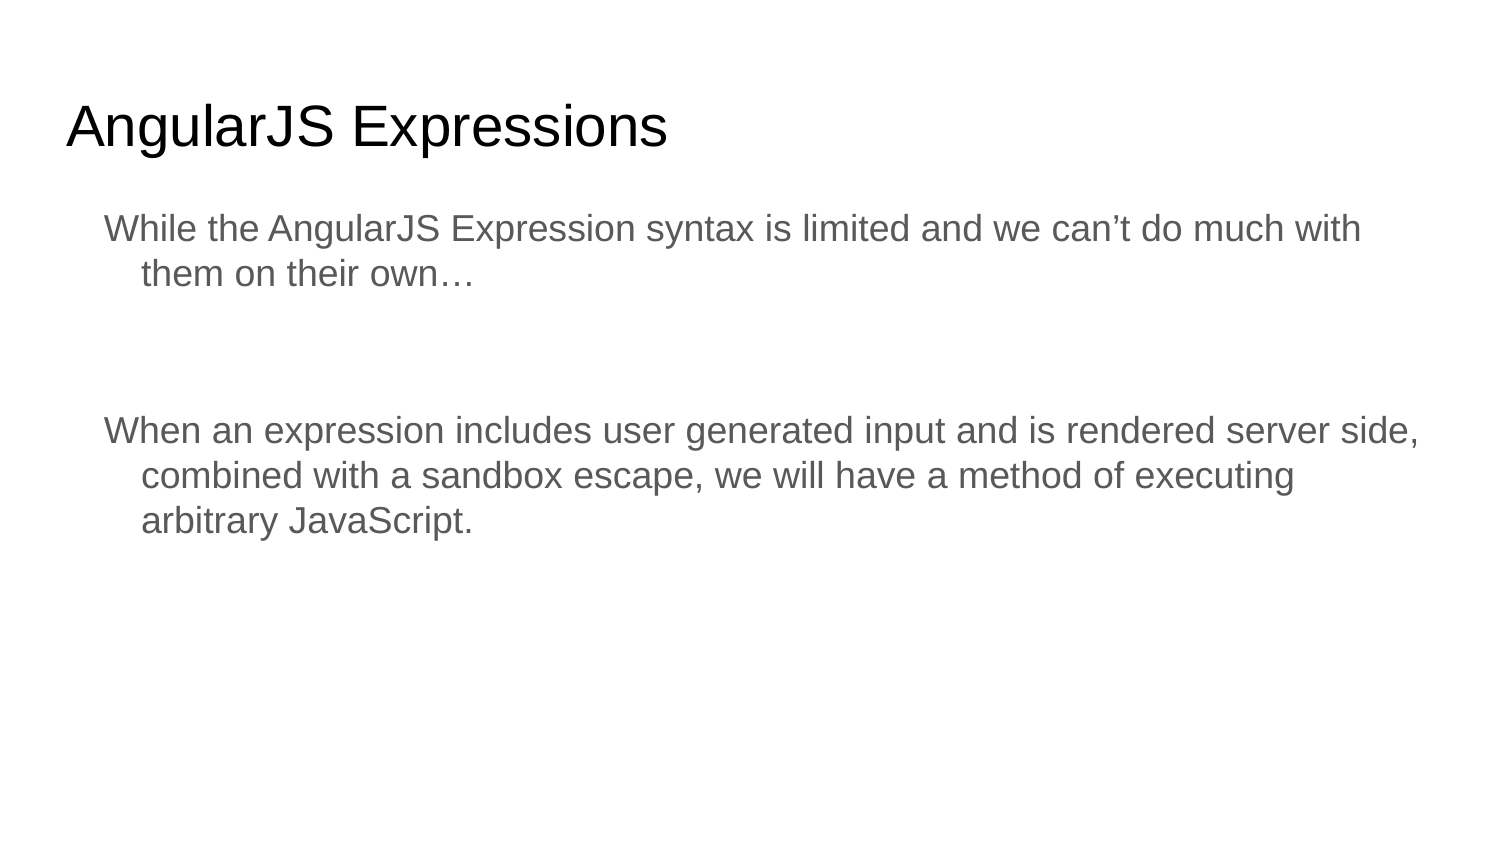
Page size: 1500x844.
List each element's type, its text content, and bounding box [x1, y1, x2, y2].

list While the AngularJS Expression syntax is limited and we can’t do much with them on their own… When an expression includes user generated input and is rendered server side, combined with a sandbox escape, we will have a method of executing arbitrary JavaScript. [51, 189, 1449, 750]
title AngularJS Expressions [51, 72, 1449, 167]
